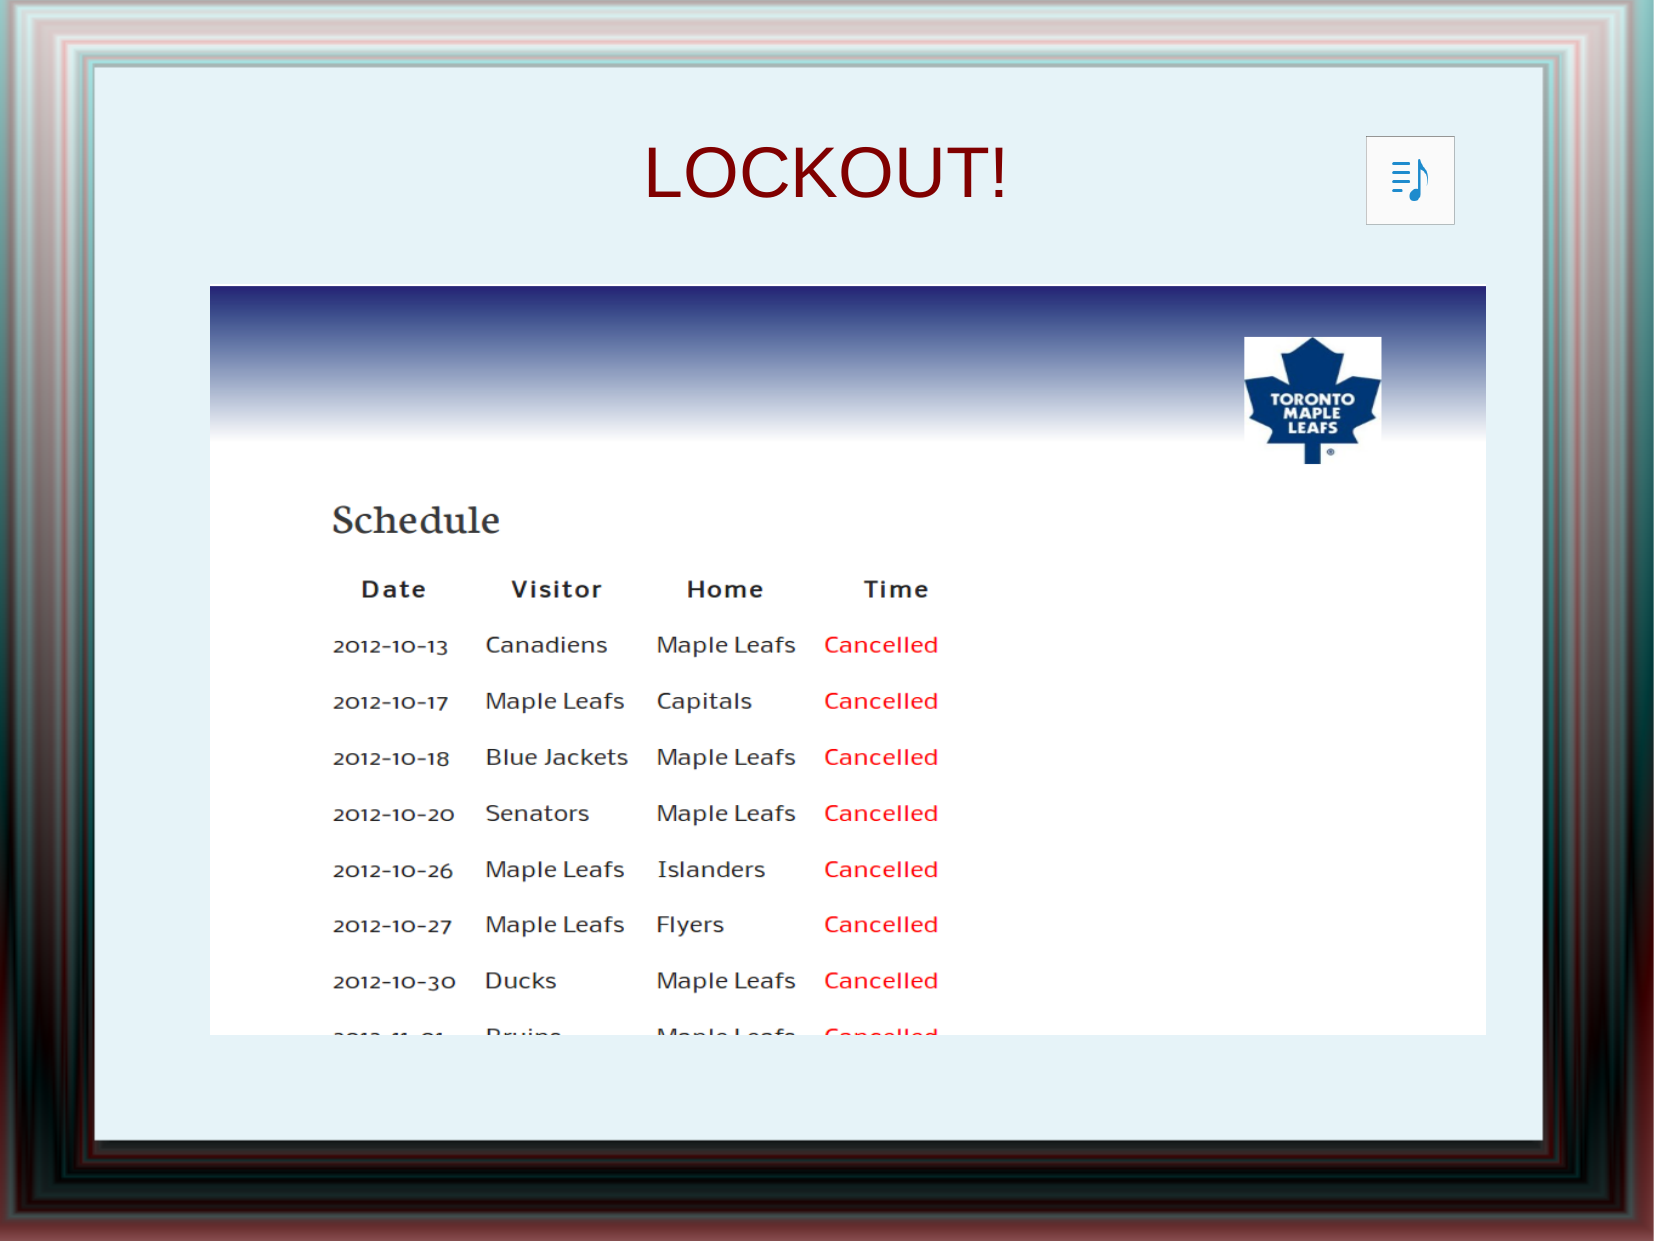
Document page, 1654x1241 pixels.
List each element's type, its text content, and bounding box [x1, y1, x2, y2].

picture [0, 0, 1654, 1241]
title LOCKOUT! [118, 88, 1536, 257]
text_box [1365, 135, 1456, 226]
